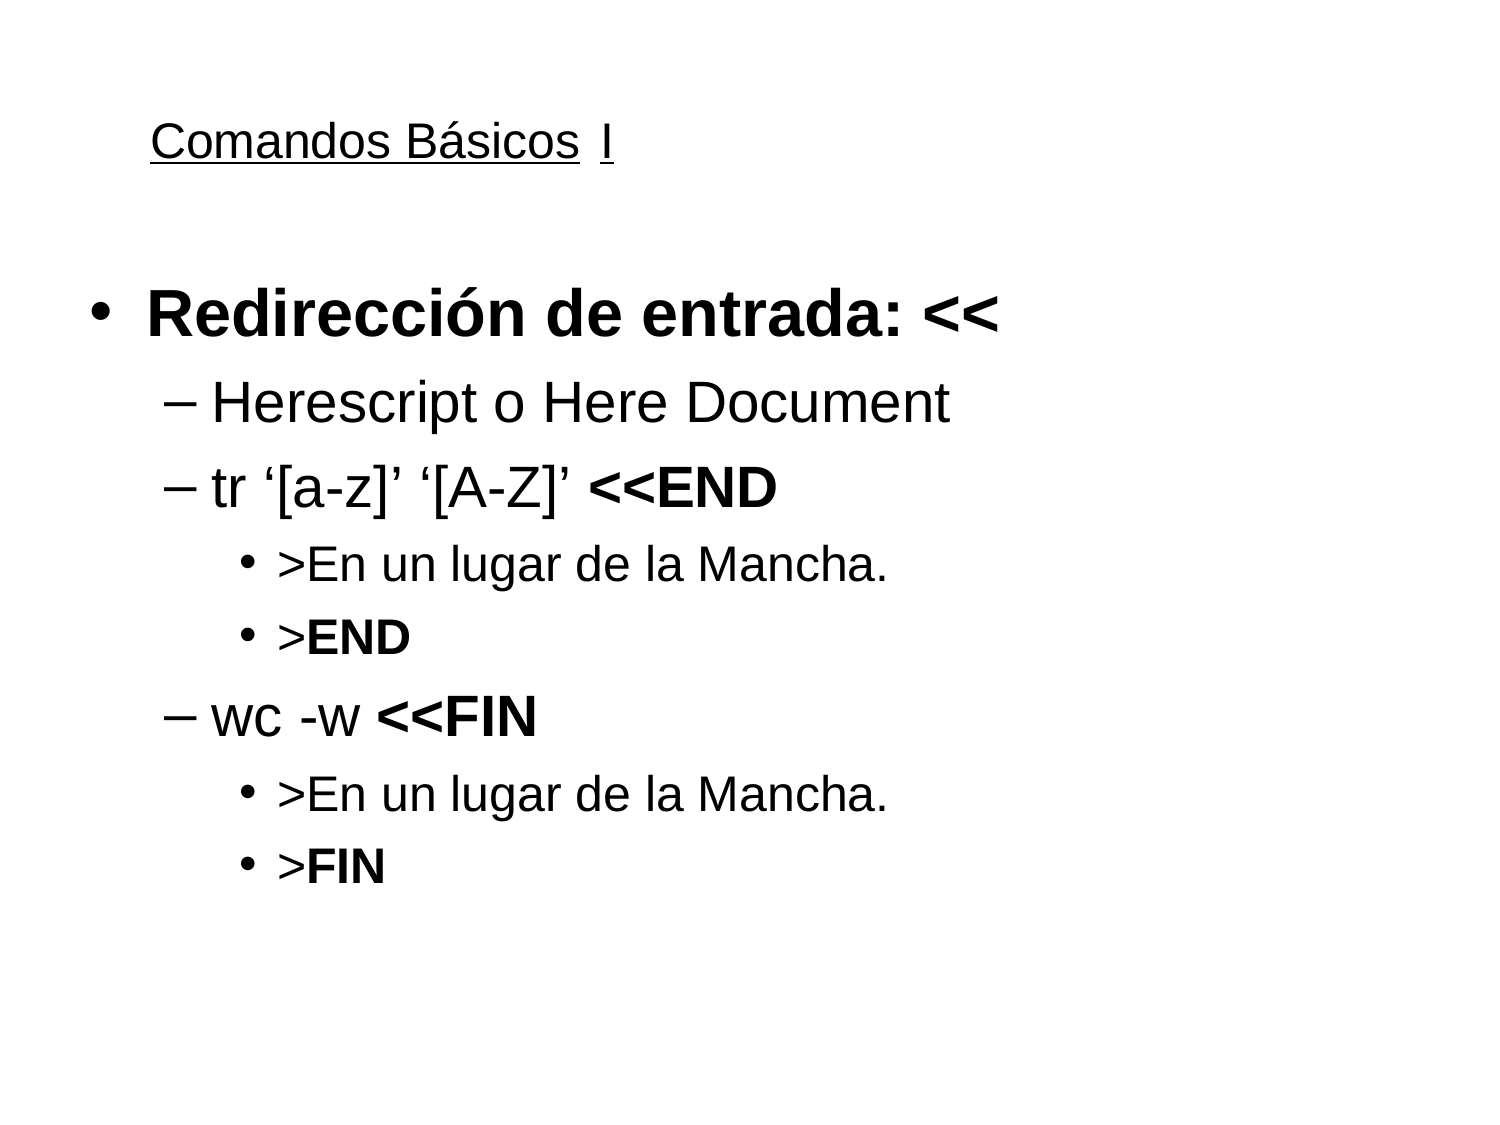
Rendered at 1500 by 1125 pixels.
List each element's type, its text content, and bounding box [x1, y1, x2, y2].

list Redirección de entrada: << Herescript o Here Document tr ‘[a-z]’ ‘[A-Z]’ <<END >En un lugar de la Mancha. >END wc -w <<FIN >En un lugar de la Mancha. >FIN [75, 262, 1426, 1006]
title Comandos Básicos I [75, 45, 1426, 233]
